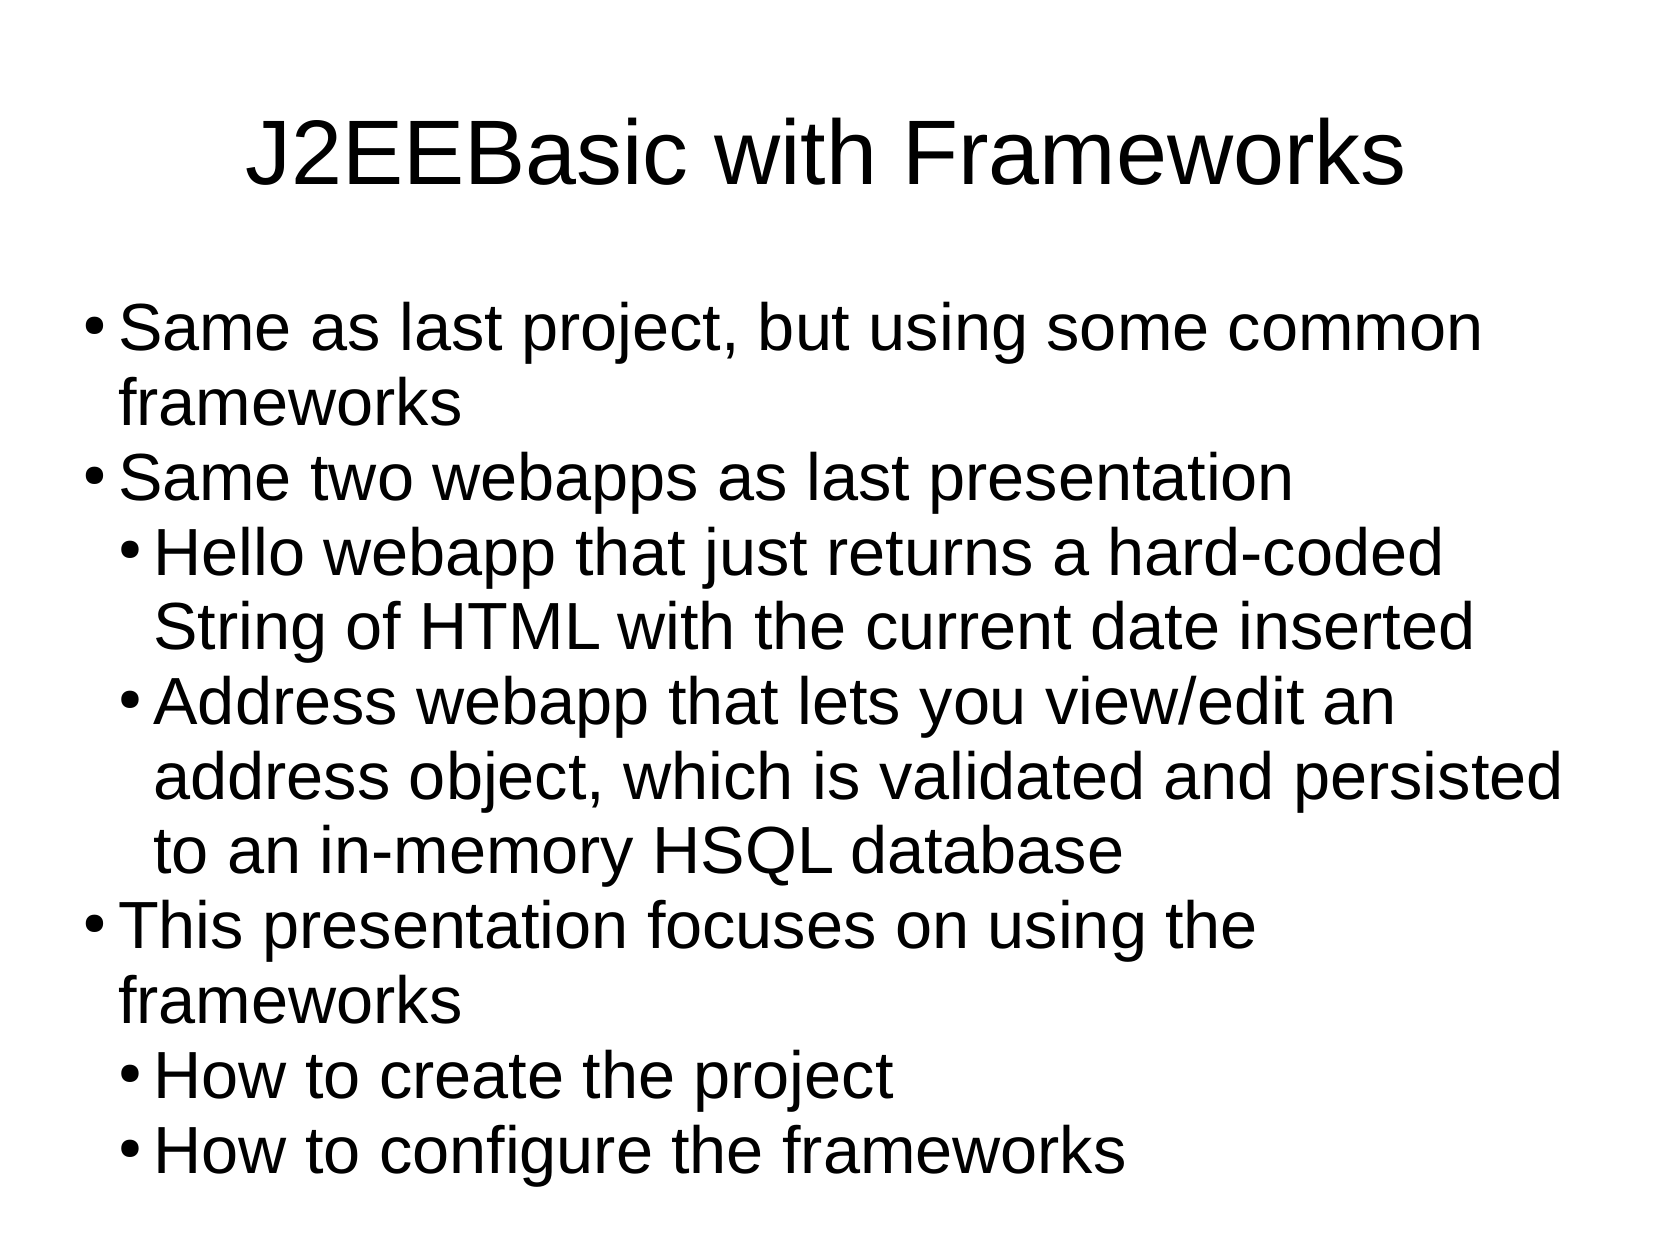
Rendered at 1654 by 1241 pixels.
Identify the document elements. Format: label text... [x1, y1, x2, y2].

subtitle Same as last project, but using some common frameworks Same two webapps as last presentation Hello webapp that just returns a hard-coded String of HTML with the current date inserted Address webapp that lets you view/edit an address object, which is validated and persisted to an in-memory HSQL database This presentation focuses on using the frameworks How to create the project How to configure the frameworks [82, 290, 1571, 1188]
title J2EEBasic with Frameworks [82, 49, 1571, 257]
